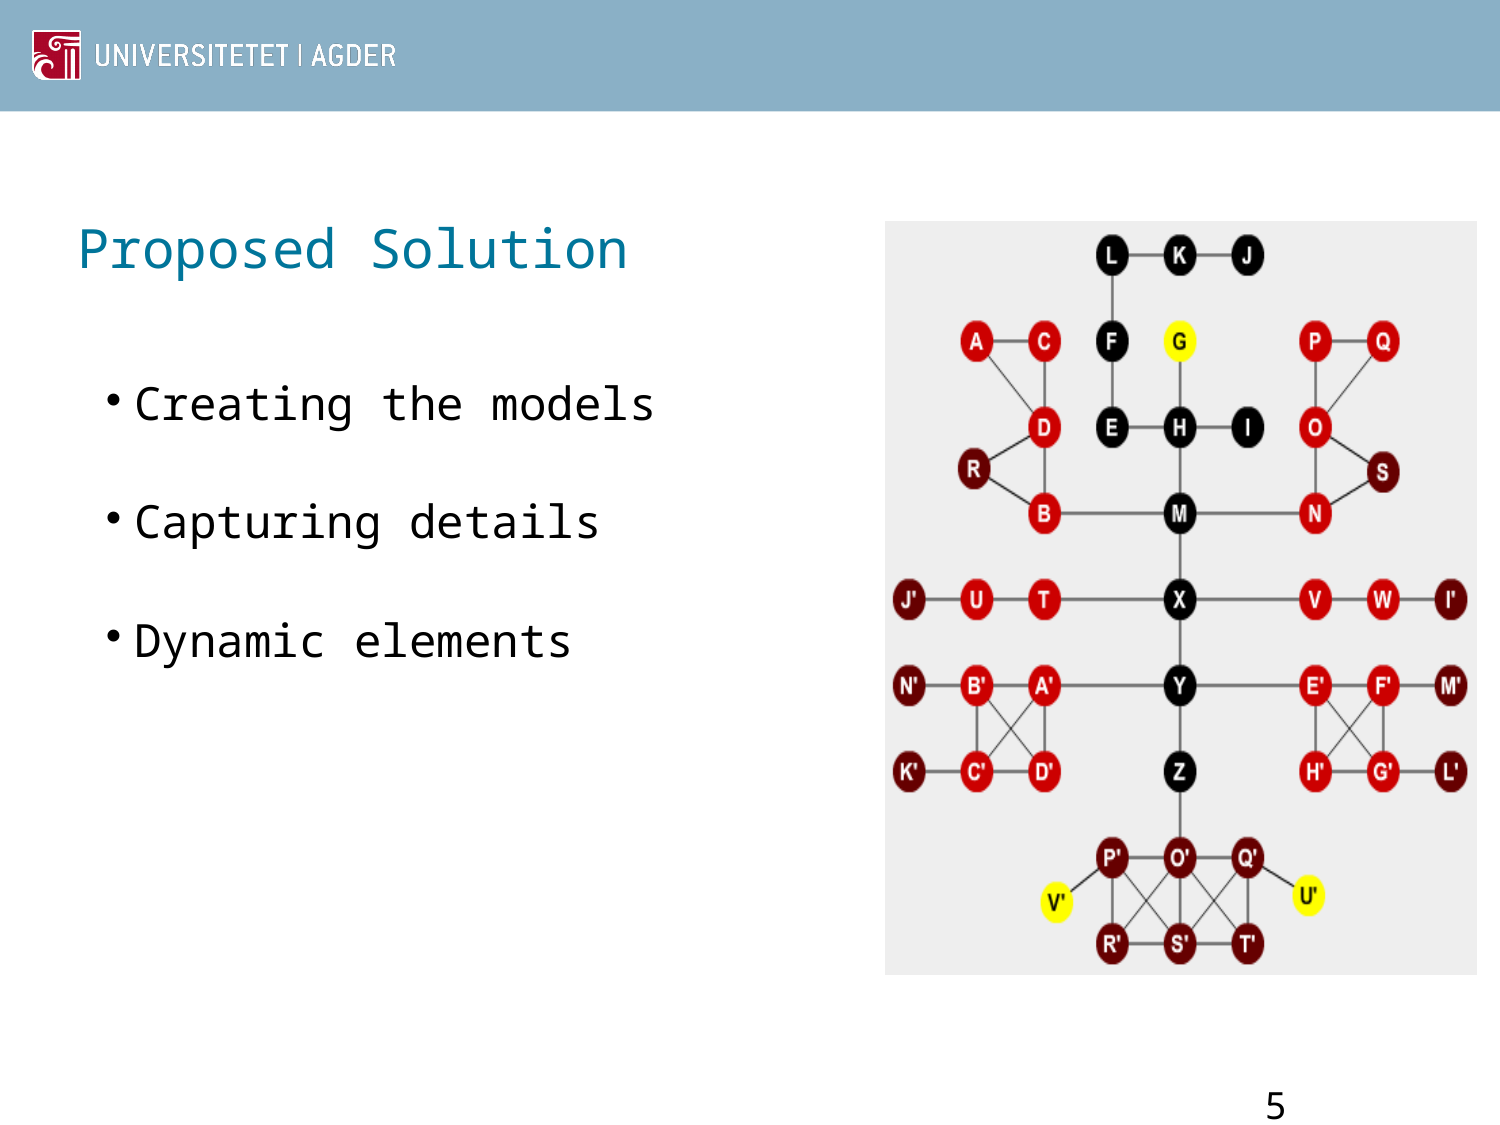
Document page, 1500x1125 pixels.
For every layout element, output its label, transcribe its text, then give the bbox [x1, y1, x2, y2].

picture [885, 221, 1477, 975]
title Proposed Solution [62, 149, 1462, 287]
text_box Creating the models Capturing details Dynamic elements [62, 312, 857, 1081]
picture [32, 30, 395, 80]
